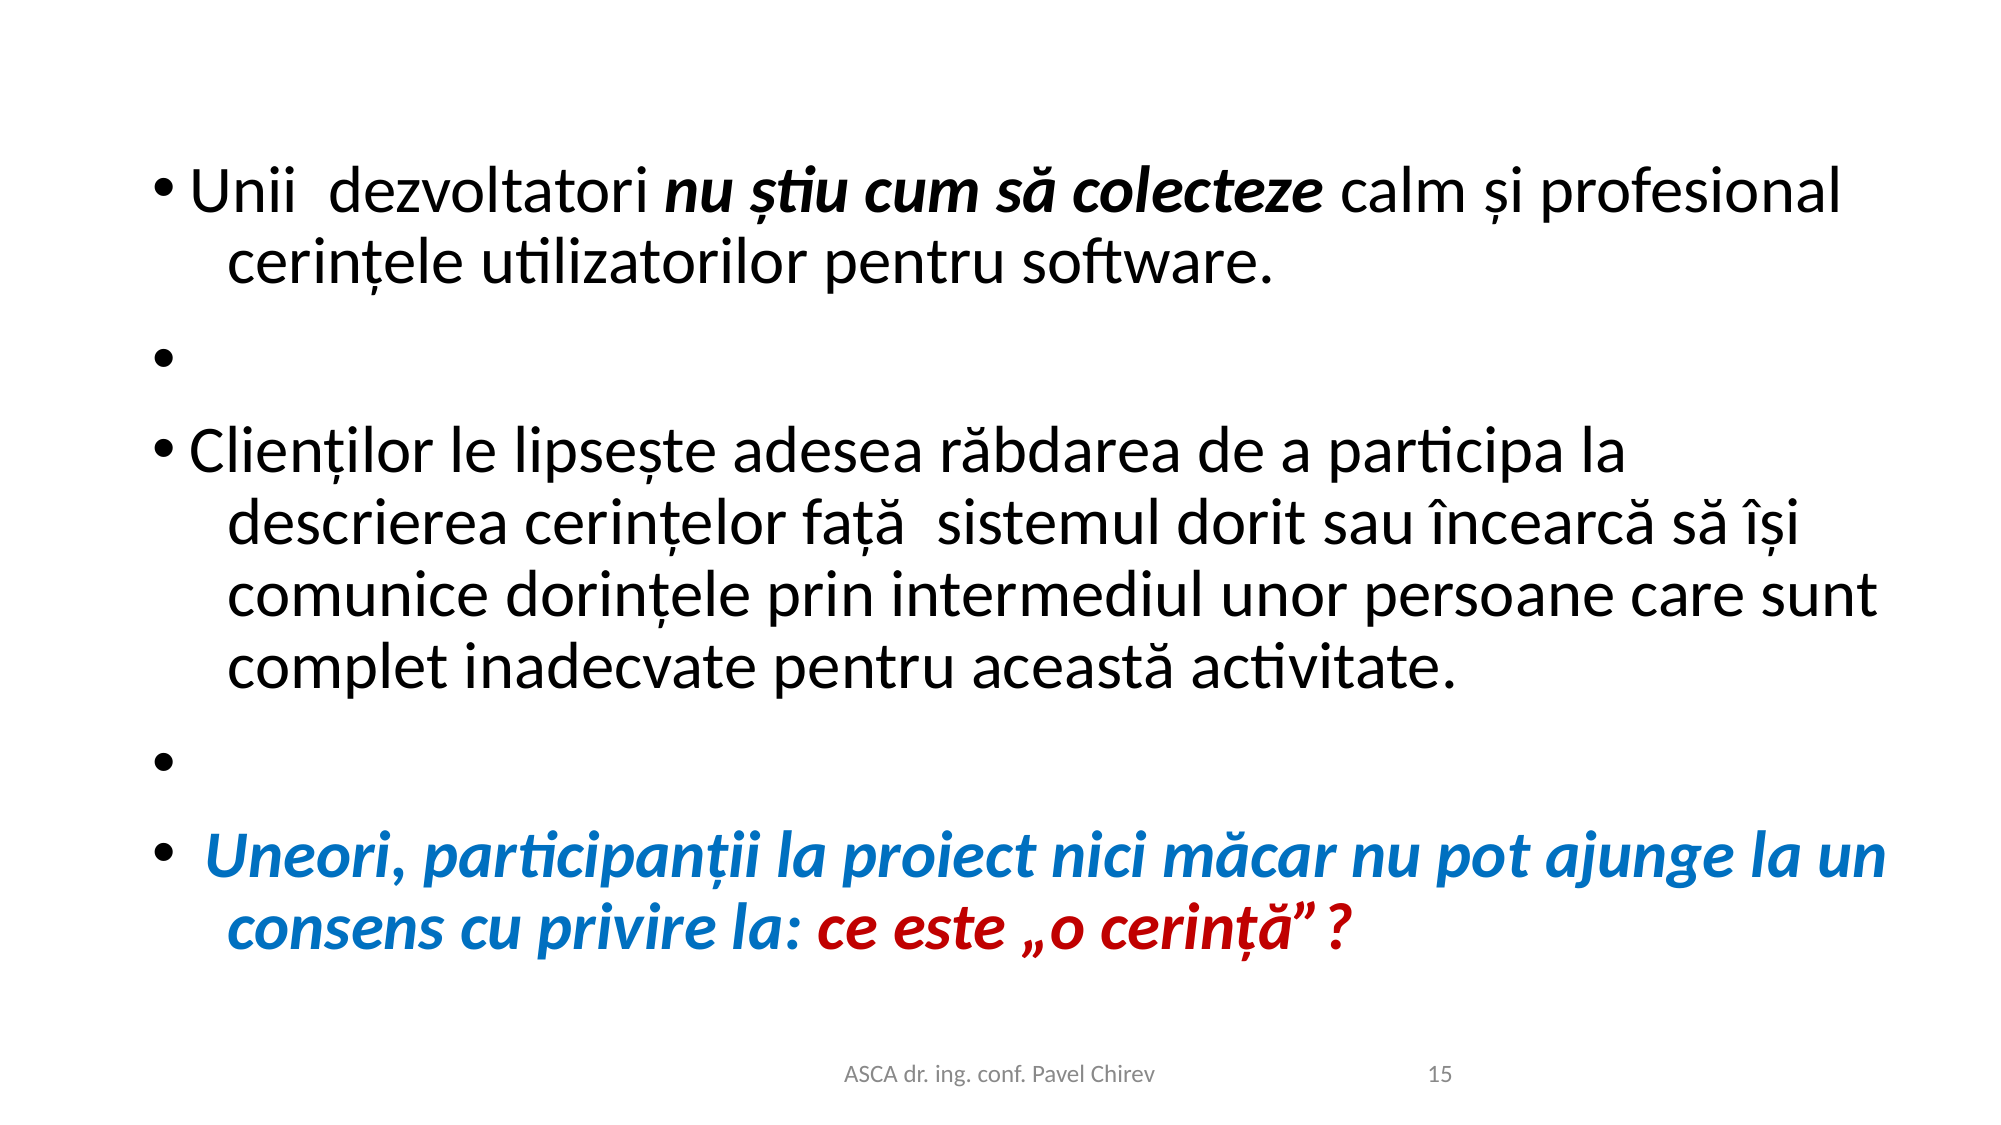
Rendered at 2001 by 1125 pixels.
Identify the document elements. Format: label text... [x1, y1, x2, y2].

list Unii dezvoltatori nu știu cum să colecteze calm și profesional cerințele utilizatorilor pentru software. Clienților le lipsește adesea răbdarea de a participa la descrierea cerințelor față sistemul dorit sau încearcă să își comunice dorințele prin intermediul unor persoane care sunt complet inadecvate pentru această activitate. Uneori, participanții la proiect nici măcar nu pot ajunge la un consens cu privire la: ce este „o cerință”? [137, 146, 1919, 1014]
text_box [1412, 1042, 1863, 1103]
text_box ASCA dr. ing. conf. Pavel Chirev [662, 1042, 1338, 1103]
